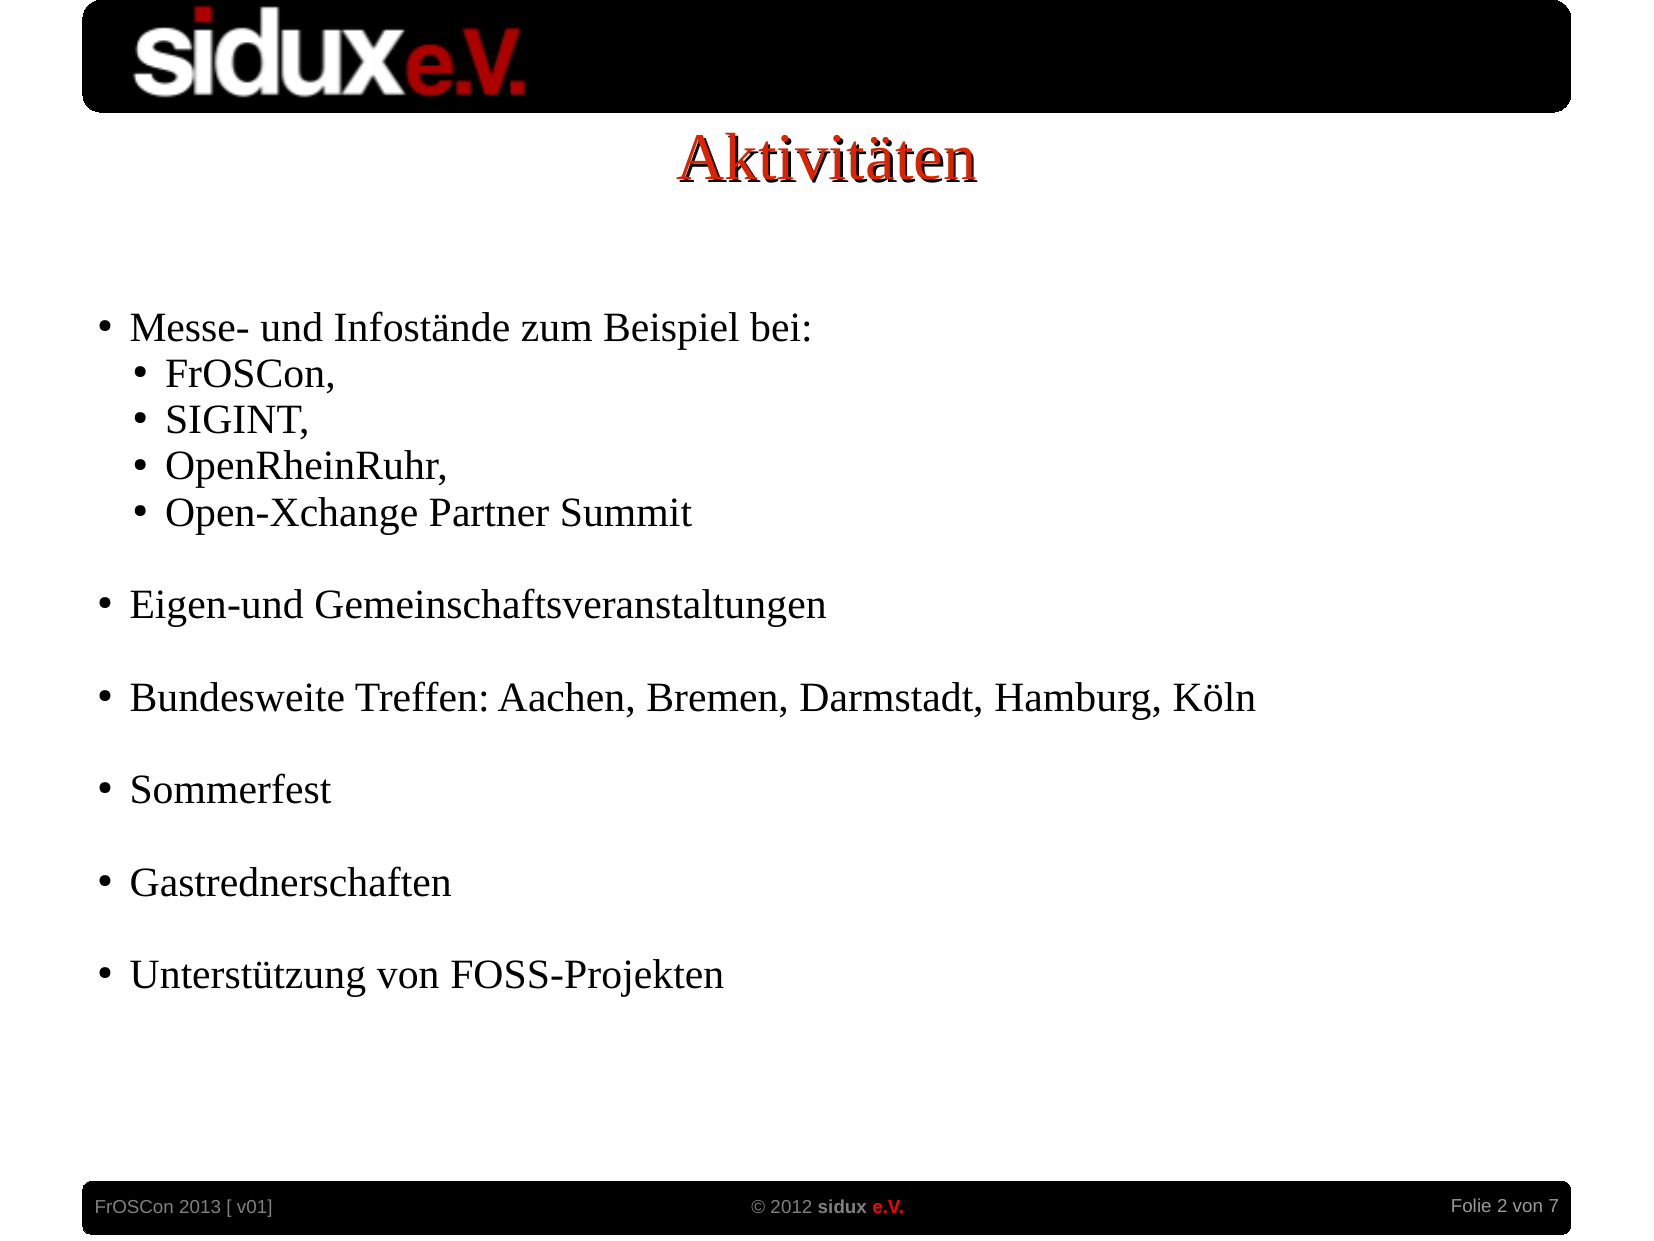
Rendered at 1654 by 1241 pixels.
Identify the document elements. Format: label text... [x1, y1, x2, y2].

text_box Messe- und Infostände zum Beispiel bei: FrOSCon, SIGINT, OpenRheinRuhr, Open-Xchange Partner Summit Eigen-und Gemeinschaftsveranstaltungen Bundesweite Treffen: Aachen, Bremen, Darmstadt, Hamburg, Köln Sommerfest Gastrednerschaften Unterstützung von FOSS-Projekten [82, 224, 1571, 1170]
picture [113, 0, 532, 110]
text_box Aktivitäten [82, 112, 1571, 213]
